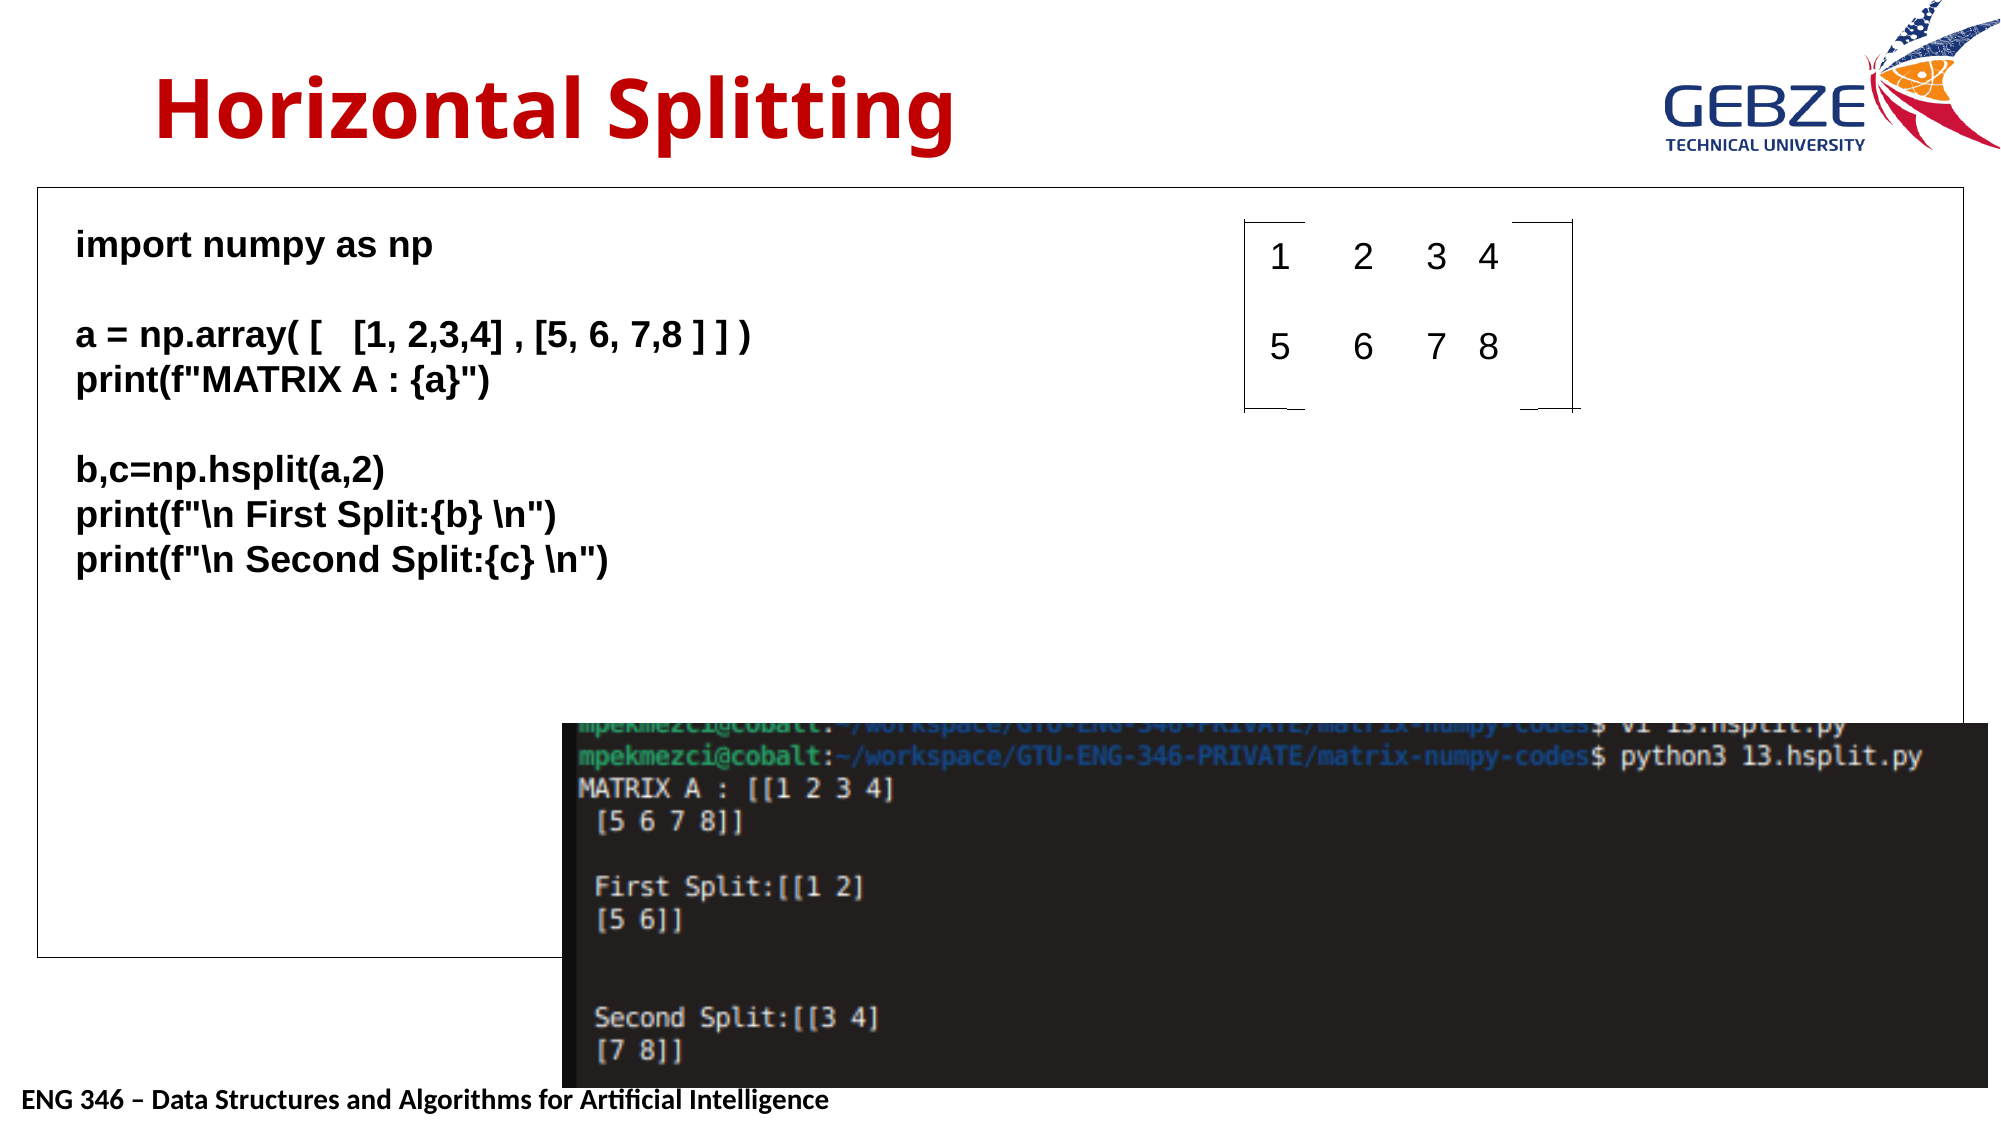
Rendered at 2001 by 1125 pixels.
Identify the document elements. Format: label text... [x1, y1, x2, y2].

picture [562, 723, 1988, 1088]
picture [1665, 0, 2001, 151]
text_box 1 2 3 4 5 6 7 8 [1245, 224, 1544, 412]
title Horizontal Splitting [137, 59, 1650, 165]
text_box import numpy as np a = np.array( [ [1, 2,3,4] , [5, 6, 7,8 ] ] ) print(f"MATRIX A : {a}") b,c=np.hsplit(a,2) print(f"\n First Split:{b} \n") print(f"\n Second Split:{c} \n") [60, 212, 1200, 605]
